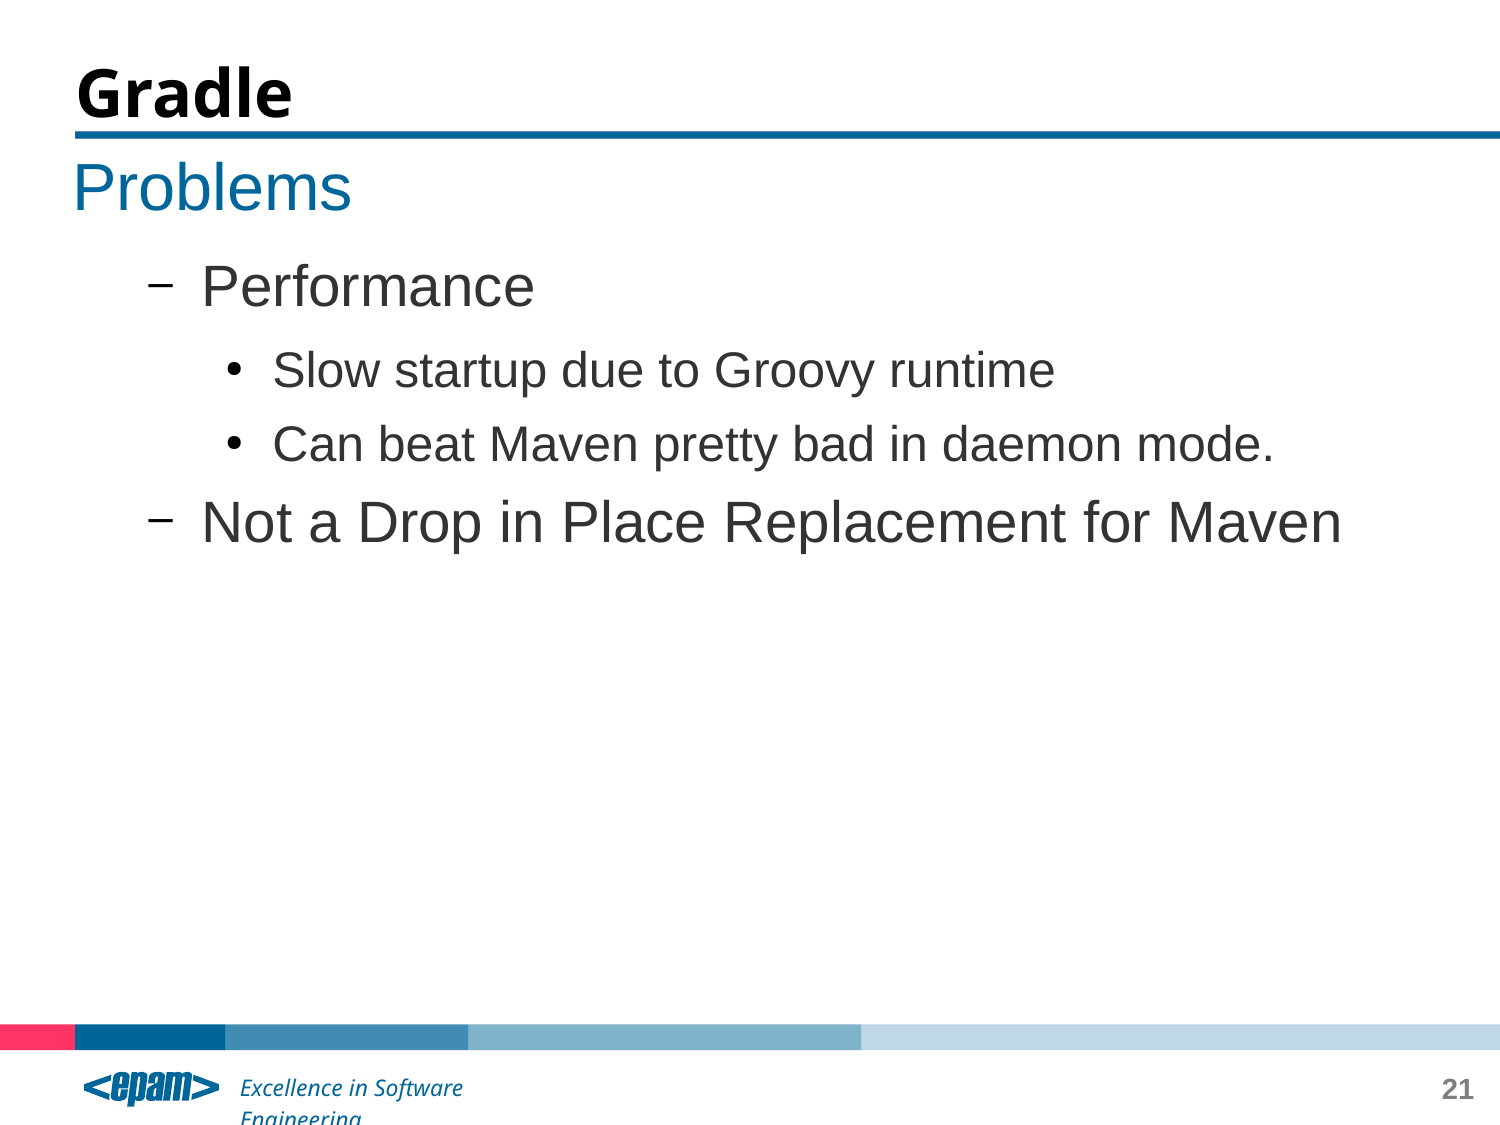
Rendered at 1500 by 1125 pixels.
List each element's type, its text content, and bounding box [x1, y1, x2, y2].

title Gradle [75, 45, 1425, 139]
text_box <number> [1395, 1070, 1475, 1125]
list Problems Performance Slow startup due to Groovy runtime Can beat Maven pretty bad in daemon mode. Not a Drop in Place Replacement for Maven [60, 149, 1441, 1006]
